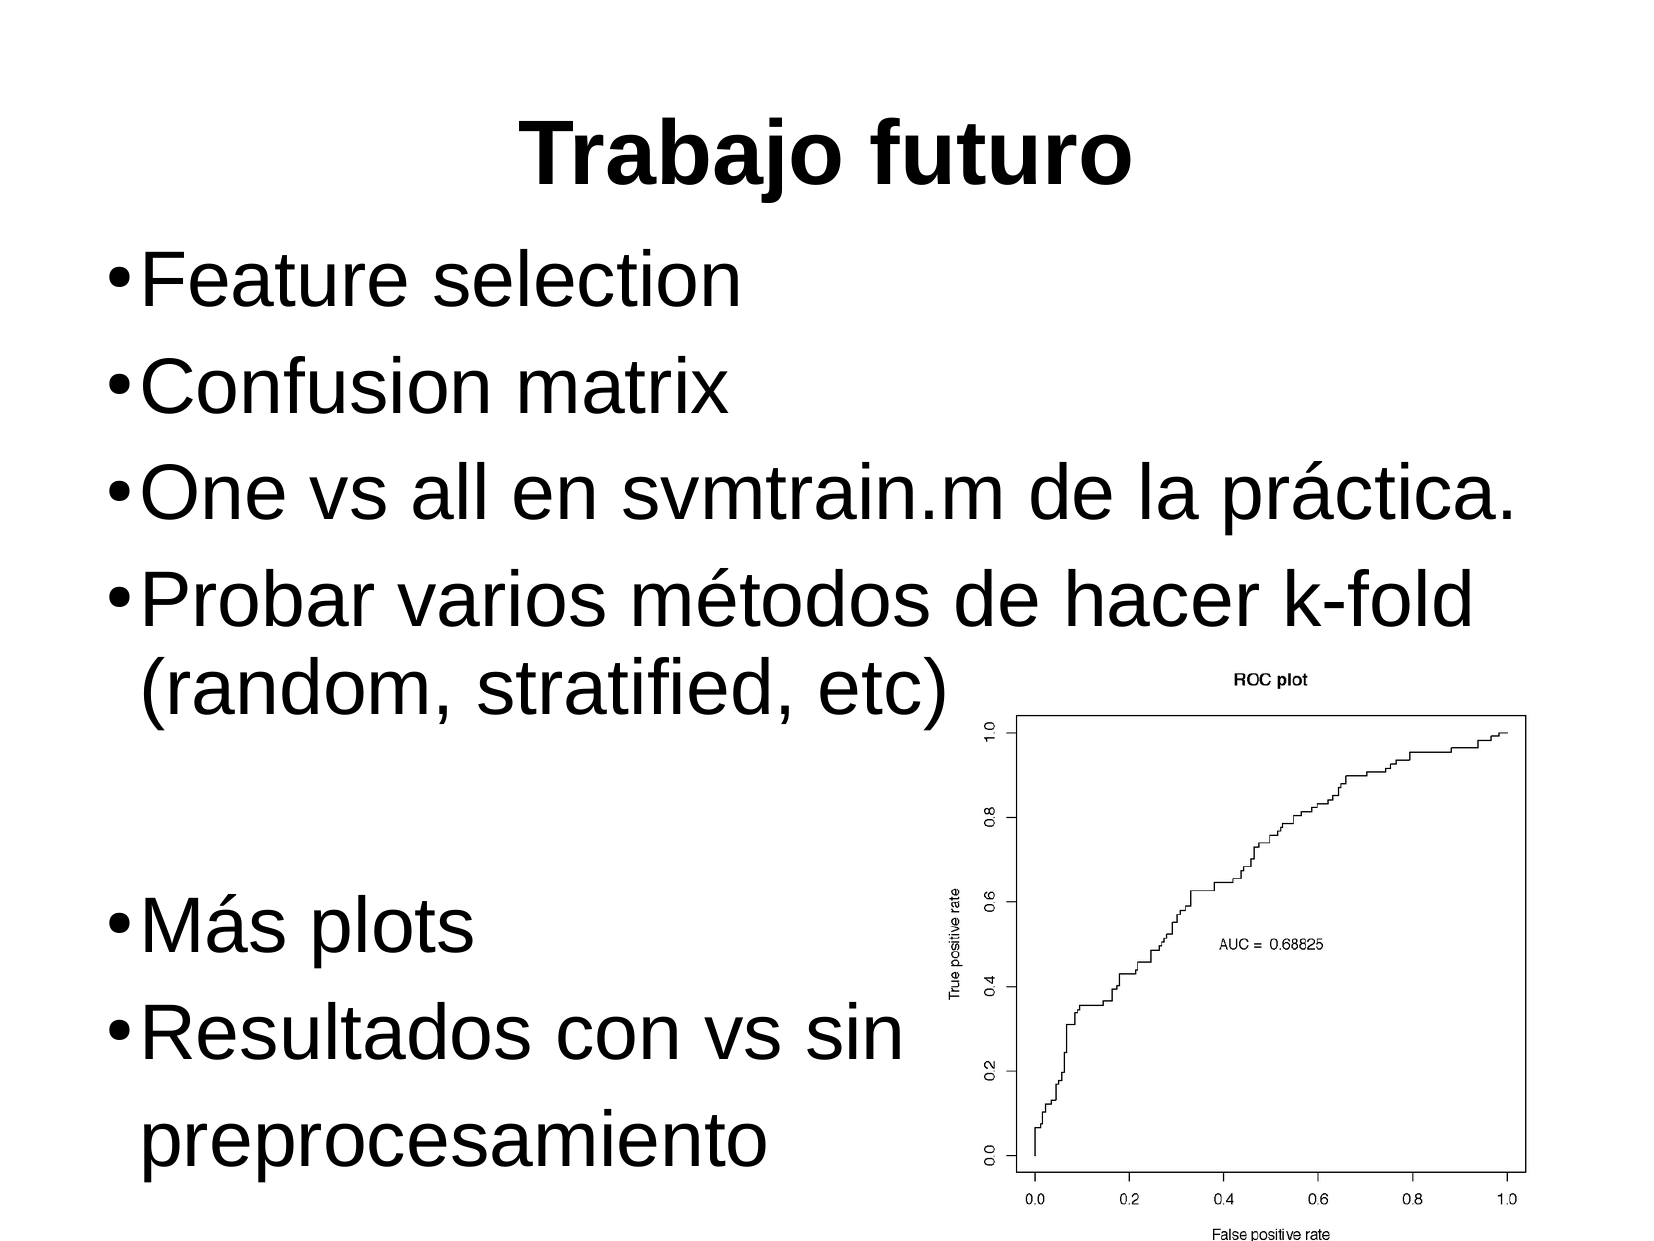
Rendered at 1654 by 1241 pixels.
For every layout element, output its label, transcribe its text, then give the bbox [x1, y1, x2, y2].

list Feature selection Confusion matrix One vs all en svmtrain.m de la práctica. Probar varios métodos de hacer k-fold (random, stratified, etc) Más plots Resultados con vs sin preprocesamiento [94, 235, 1606, 1186]
title Trabajo futuro [82, 49, 1571, 257]
picture [945, 649, 1546, 1241]
